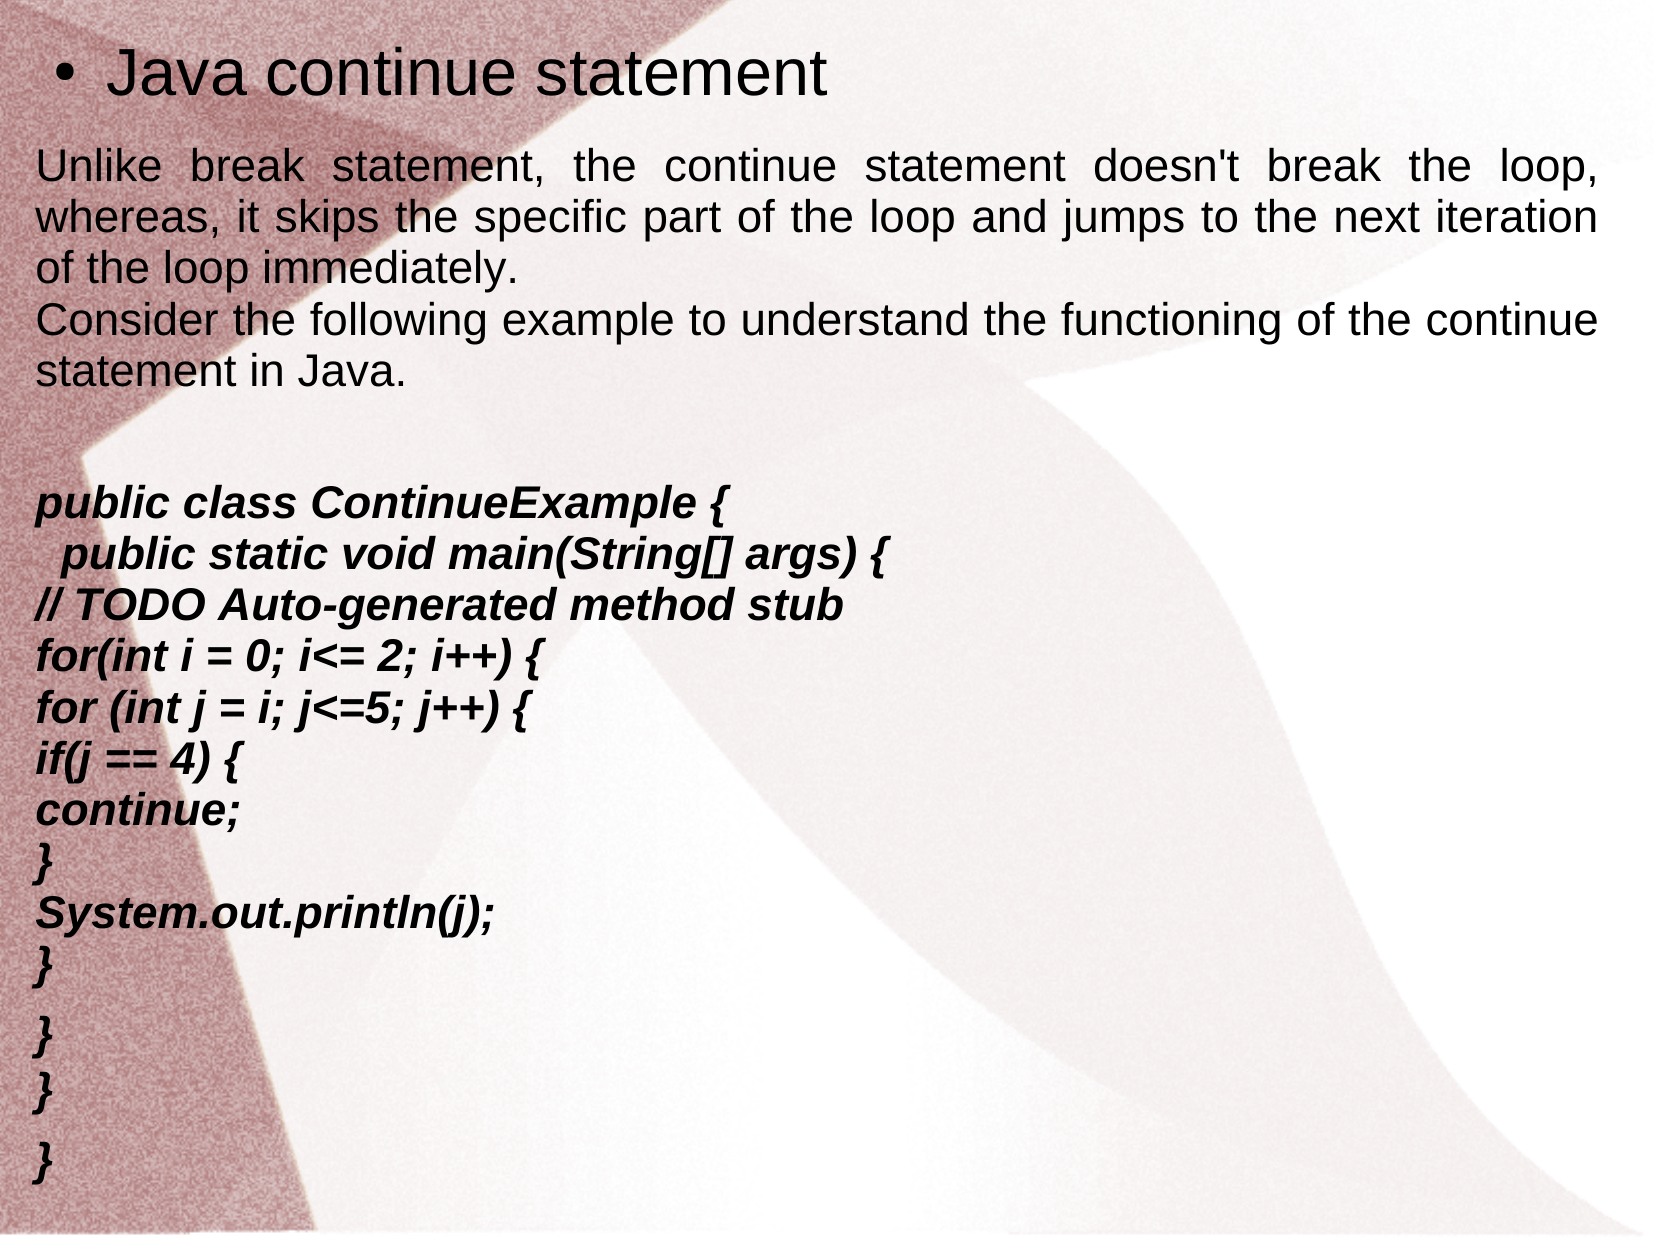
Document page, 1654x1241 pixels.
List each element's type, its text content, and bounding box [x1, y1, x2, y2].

list Java continue statement Unlike break statement, the continue statement doesn't break the loop, whereas, it skips the specific part of the loop and jumps to the next iteration of the loop immediately. Consider the following example to understand the functioning of the continue statement in Java. public class ContinueExample { public static void main(String[] args) { // TODO Auto-generated method stub for(int i = 0; i<= 2; i++) { for (int j = i; j<=5; j++) { if(j == 4) { continue; } System.out.println(j); } } } } [35, 35, 1601, 1205]
picture [0, 0, 1654, 1241]
